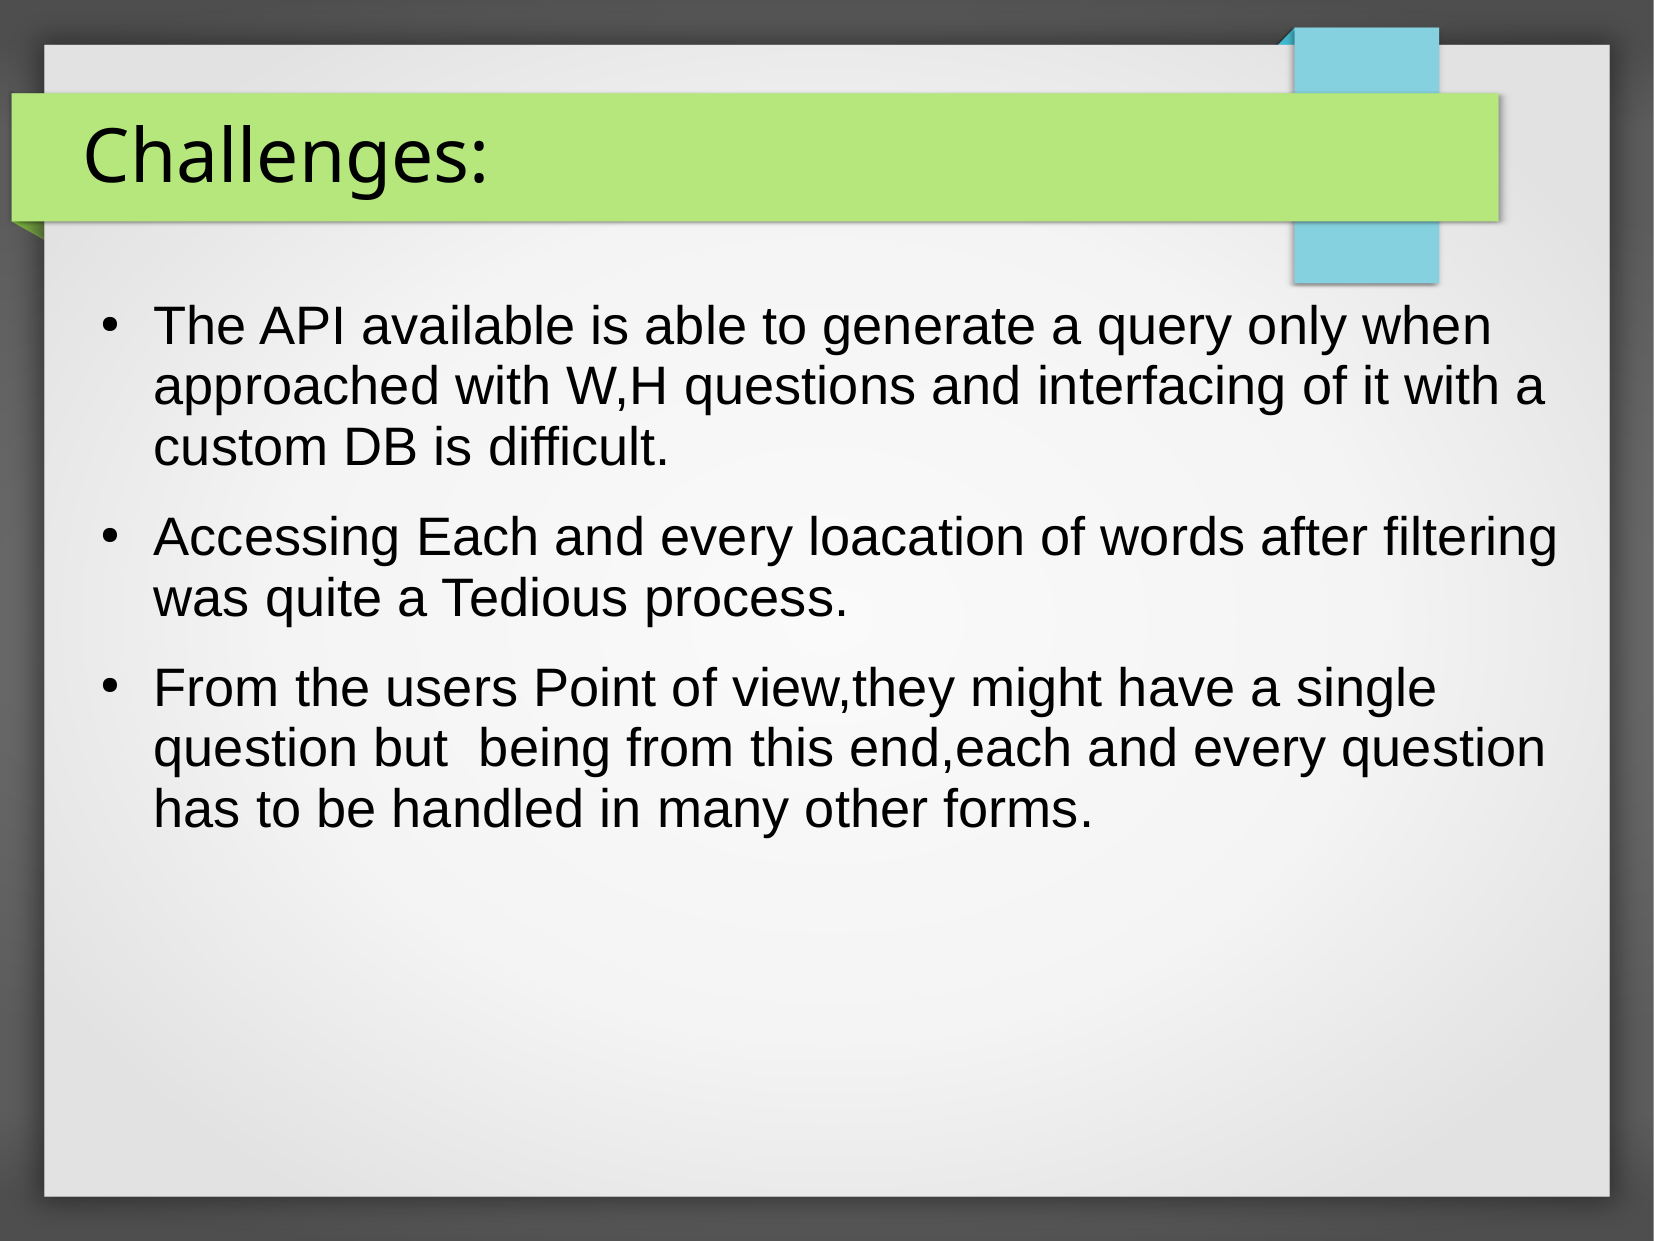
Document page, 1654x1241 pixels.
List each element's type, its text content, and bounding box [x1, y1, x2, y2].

list The API available is able to generate a query only when approached with W,H questions and interfacing of it with a custom DB is difficult. Accessing Each and every loacation of words after filtering was quite a Tedious process. From the users Point of view,they might have a single question but being from this end,each and every question has to be handled in many other forms. [82, 295, 1571, 1015]
picture [0, 0, 1654, 1241]
title Challenges: [82, 94, 1264, 213]
